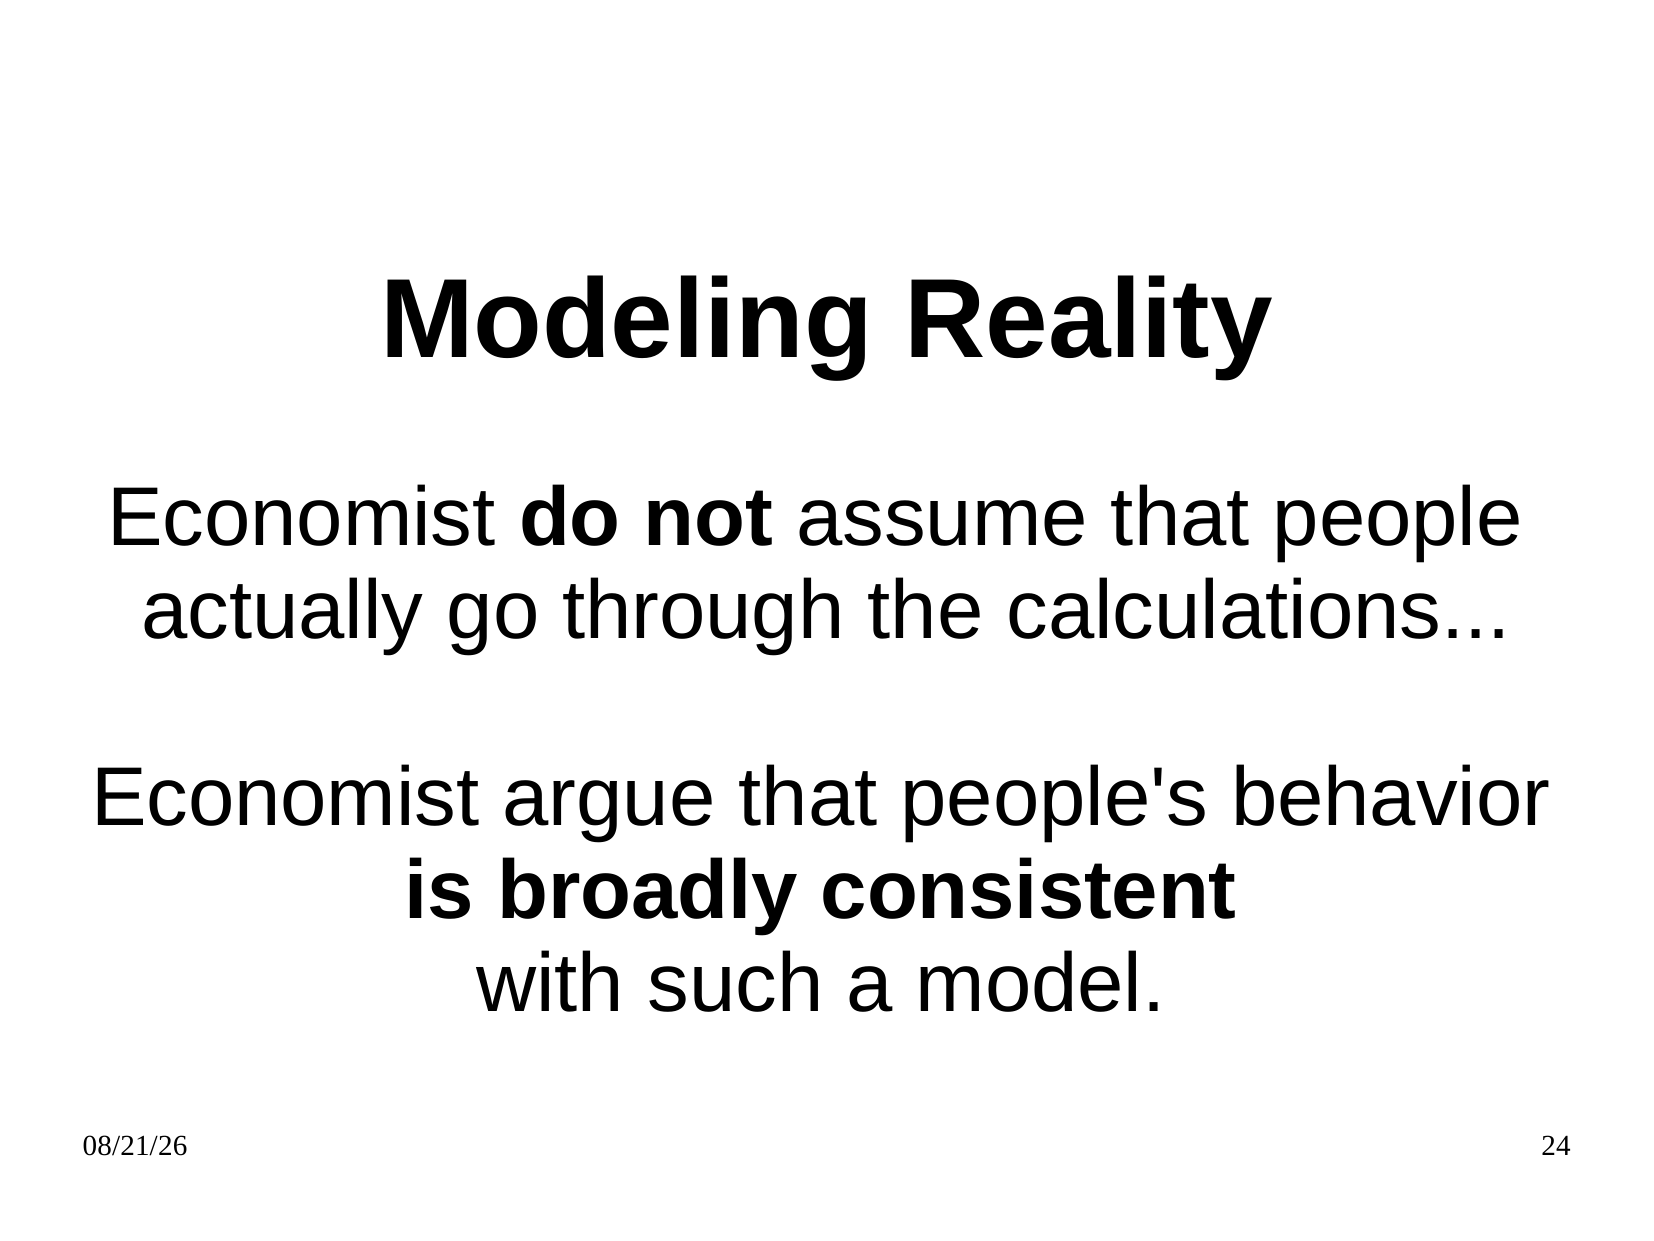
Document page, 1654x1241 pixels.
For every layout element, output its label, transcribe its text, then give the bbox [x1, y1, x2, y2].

text_box Economist argue that people's behavior is broadly consistent with such a model. [37, 750, 1605, 1030]
title Modeling Reality [82, 214, 1571, 422]
subtitle Economist do not assume that people actually go through the calculations... [82, 458, 1571, 668]
